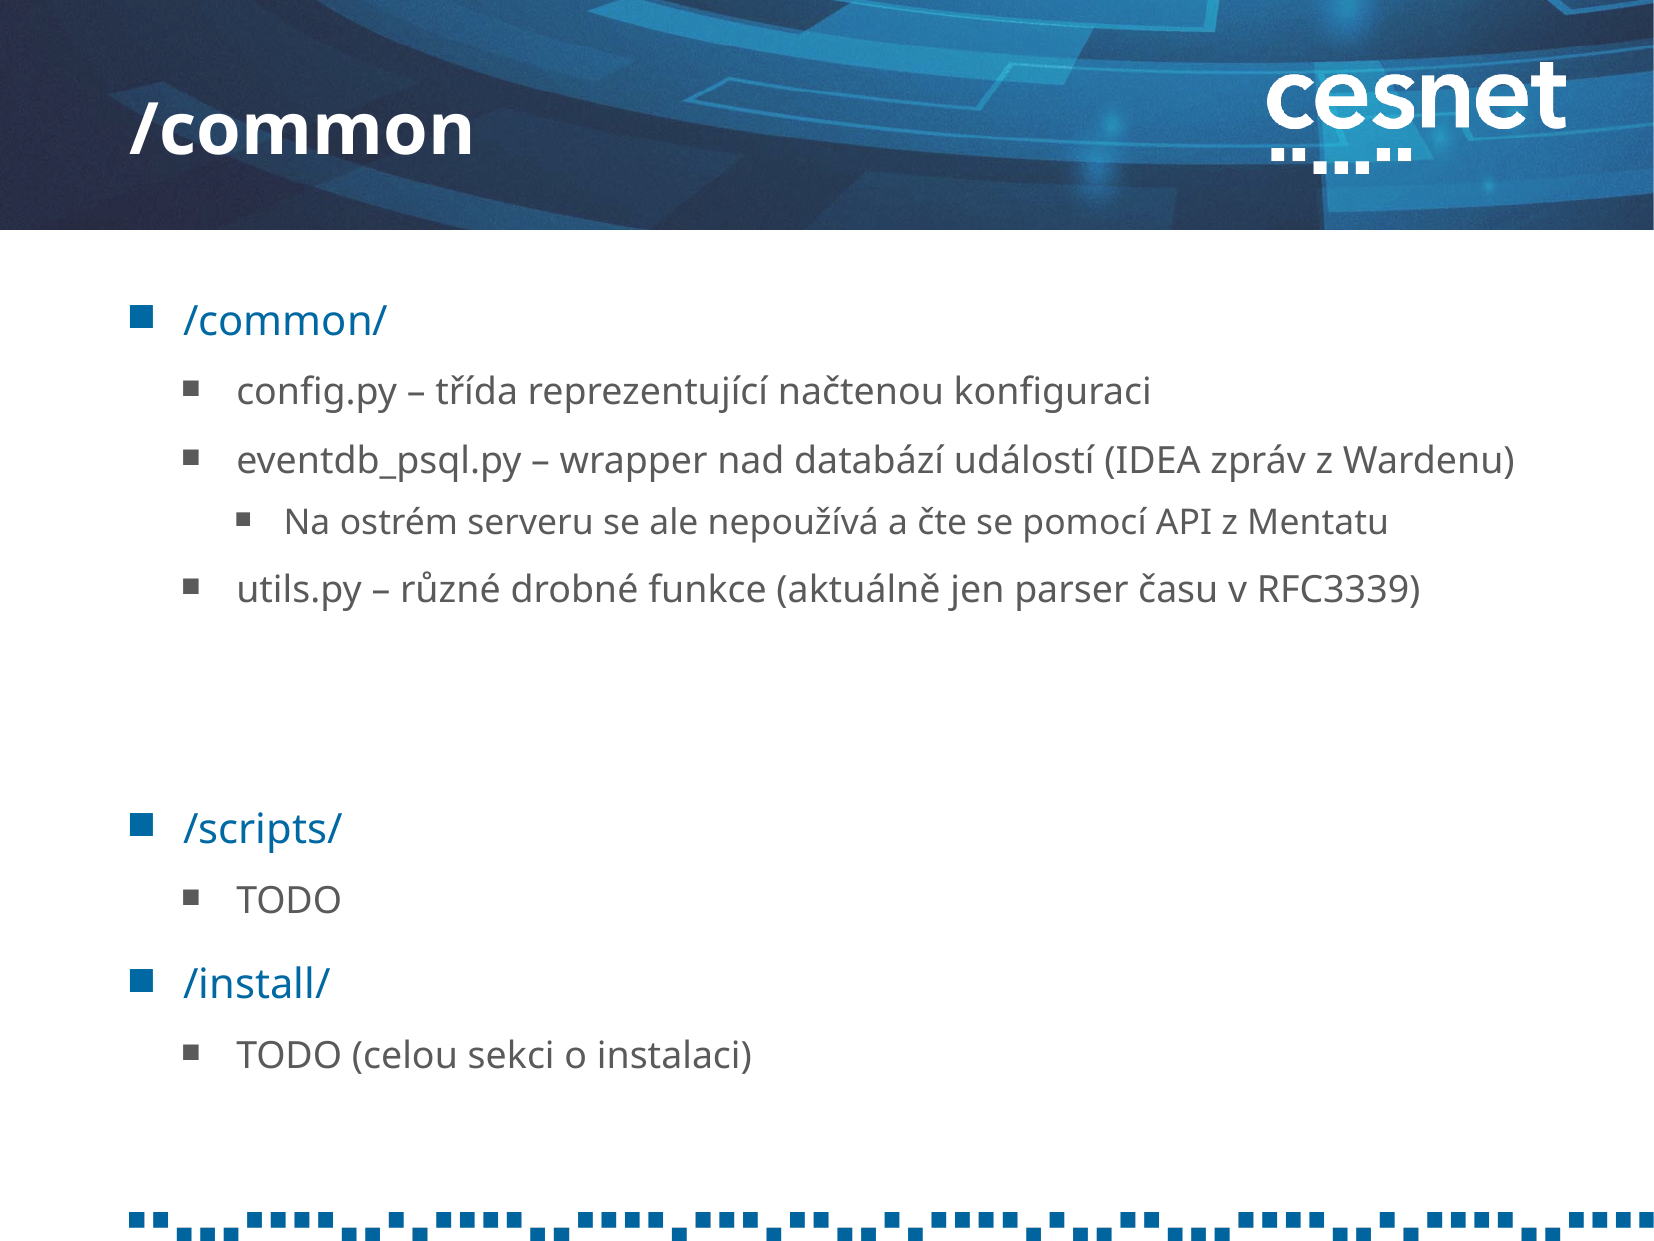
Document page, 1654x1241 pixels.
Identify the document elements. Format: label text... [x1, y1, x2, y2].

list /common/ config.py – třída reprezentující načtenou konfiguraci eventdb_psql.py – wrapper nad databází událostí (IDEA zpráv z Wardenu) Na ostrém serveru se ale nepoužívá a čte se pomocí API z Mentatu utils.py – různé drobné funkce (aktuálně jen parser času v RFC3339) /scripts/ TODO /install/ TODO (celou sekci o instalaci) [129, 290, 1571, 1123]
picture [1266, 62, 1567, 174]
title /common [129, 15, 1229, 223]
picture [129, 1212, 1654, 1241]
